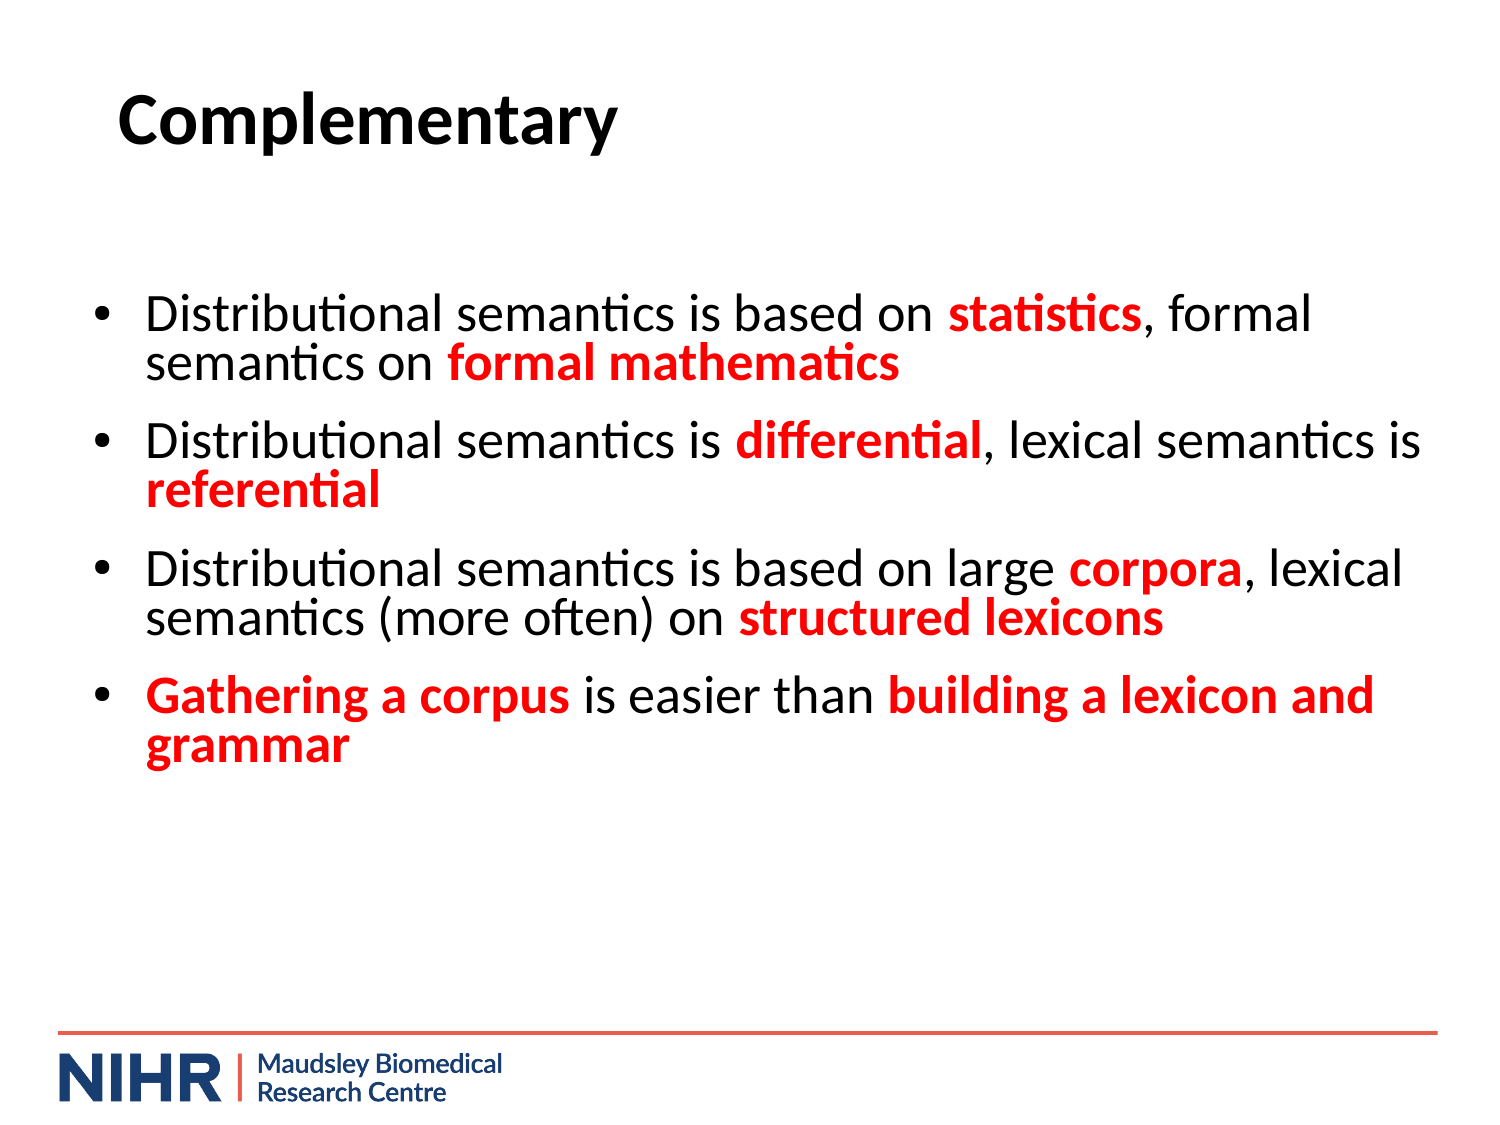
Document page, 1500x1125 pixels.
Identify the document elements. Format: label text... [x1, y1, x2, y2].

list Distributional semantics is based on statistics, formal semantics on formal mathematics Distributional semantics is differential, lexical semantics is referential Distributional semantics is based on large corpora, lexical semantics (more often) on structured lexicons Gathering a corpus is easier than building a lexicon and grammar [75, 292, 1447, 1083]
picture [29, 1018, 531, 1125]
title Complementary [118, 14, 1394, 238]
